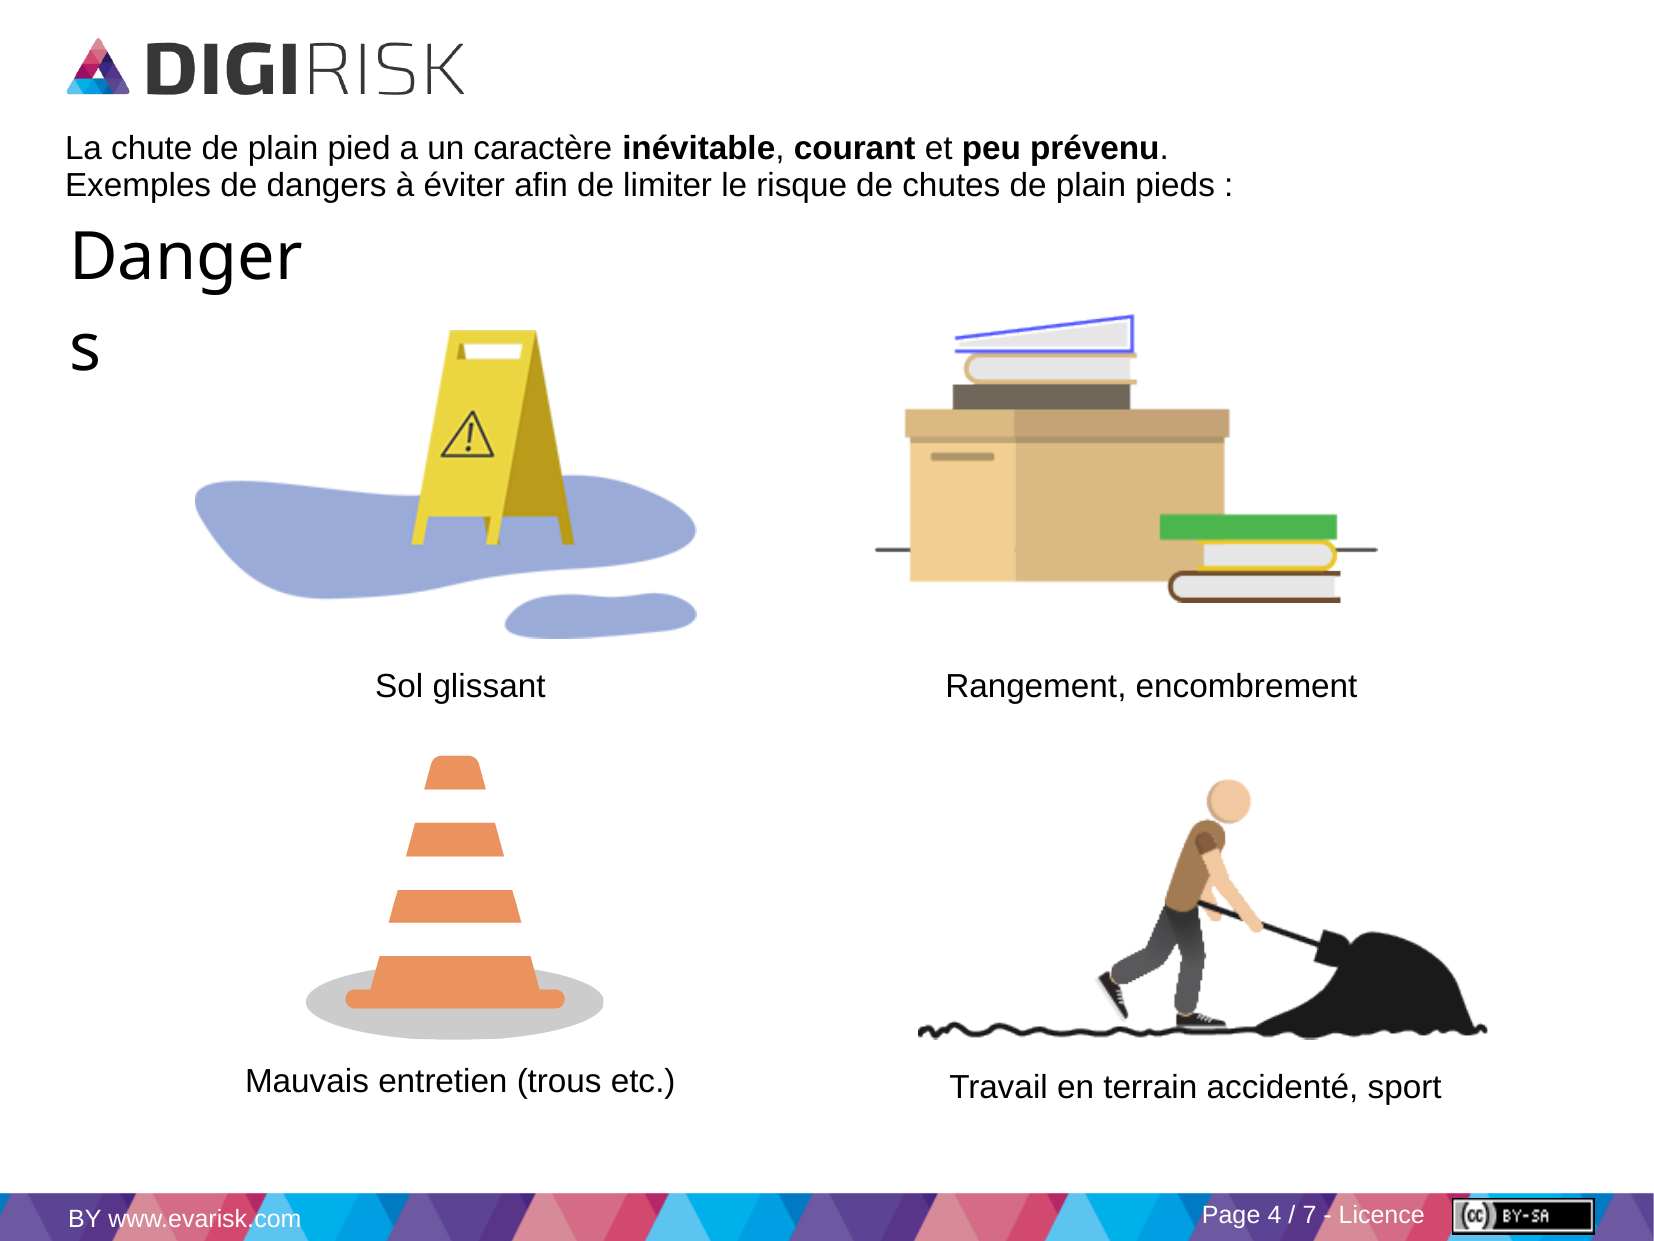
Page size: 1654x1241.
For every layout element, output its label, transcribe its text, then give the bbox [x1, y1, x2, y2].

picture [195, 330, 697, 639]
list Rangement, encombrement [915, 667, 1388, 715]
text_box Dangers [54, 200, 349, 297]
picture [918, 779, 1490, 1040]
picture [306, 755, 604, 1040]
picture [874, 314, 1378, 603]
list Sol glissant [224, 667, 697, 715]
list Travail en terrain accidenté, sport [915, 1068, 1477, 1140]
picture [64, 35, 464, 95]
picture [0, 1175, 1654, 1241]
list La chute de plain pied a un caractère inévitable, courant et peu prévenu. Exemples de dangers à éviter afin de limiter le risque de chutes de plain pieds : [64, 129, 1589, 331]
list Mauvais entretien (trous etc.) [224, 1062, 697, 1111]
